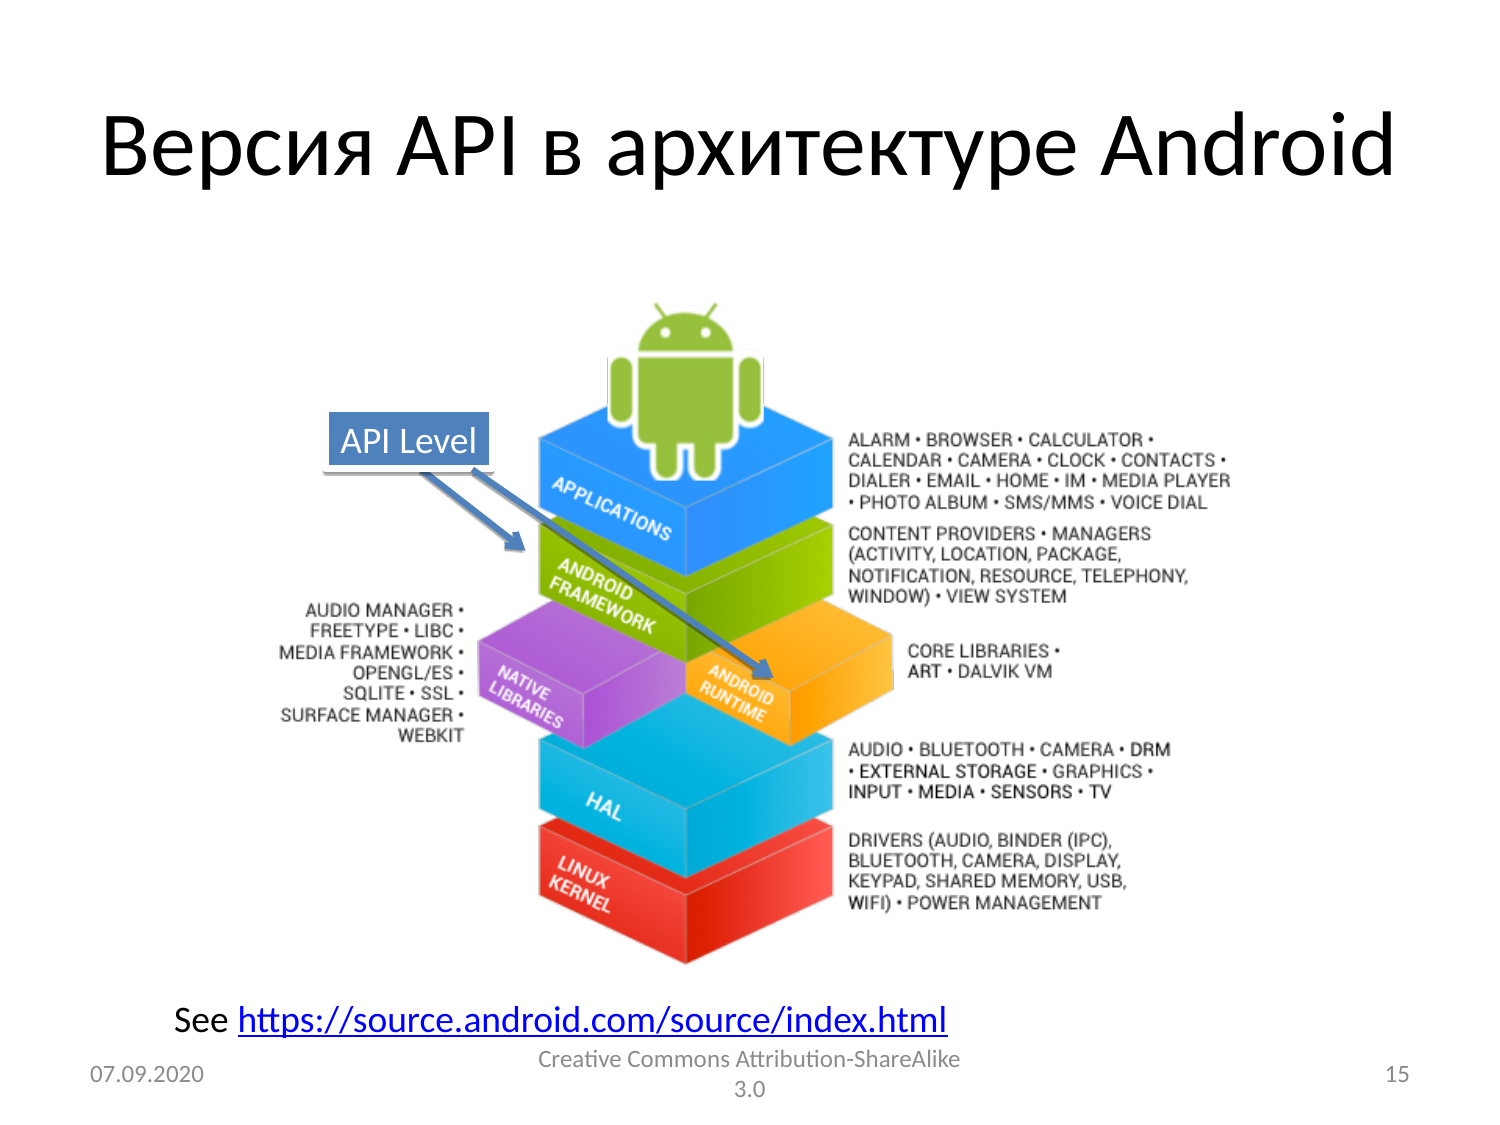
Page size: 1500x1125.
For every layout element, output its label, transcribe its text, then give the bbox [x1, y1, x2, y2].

text_box API Level [325, 408, 493, 469]
picture [267, 298, 1233, 969]
footer Creative Commons Attribution-ShareAlike 3.0 [512, 1042, 988, 1103]
slide_number <number> [1074, 1042, 1425, 1103]
text_box See https://source.android.com/source/index.html [159, 987, 1270, 1048]
title Версия API в архитектуре Android [75, 45, 1425, 233]
